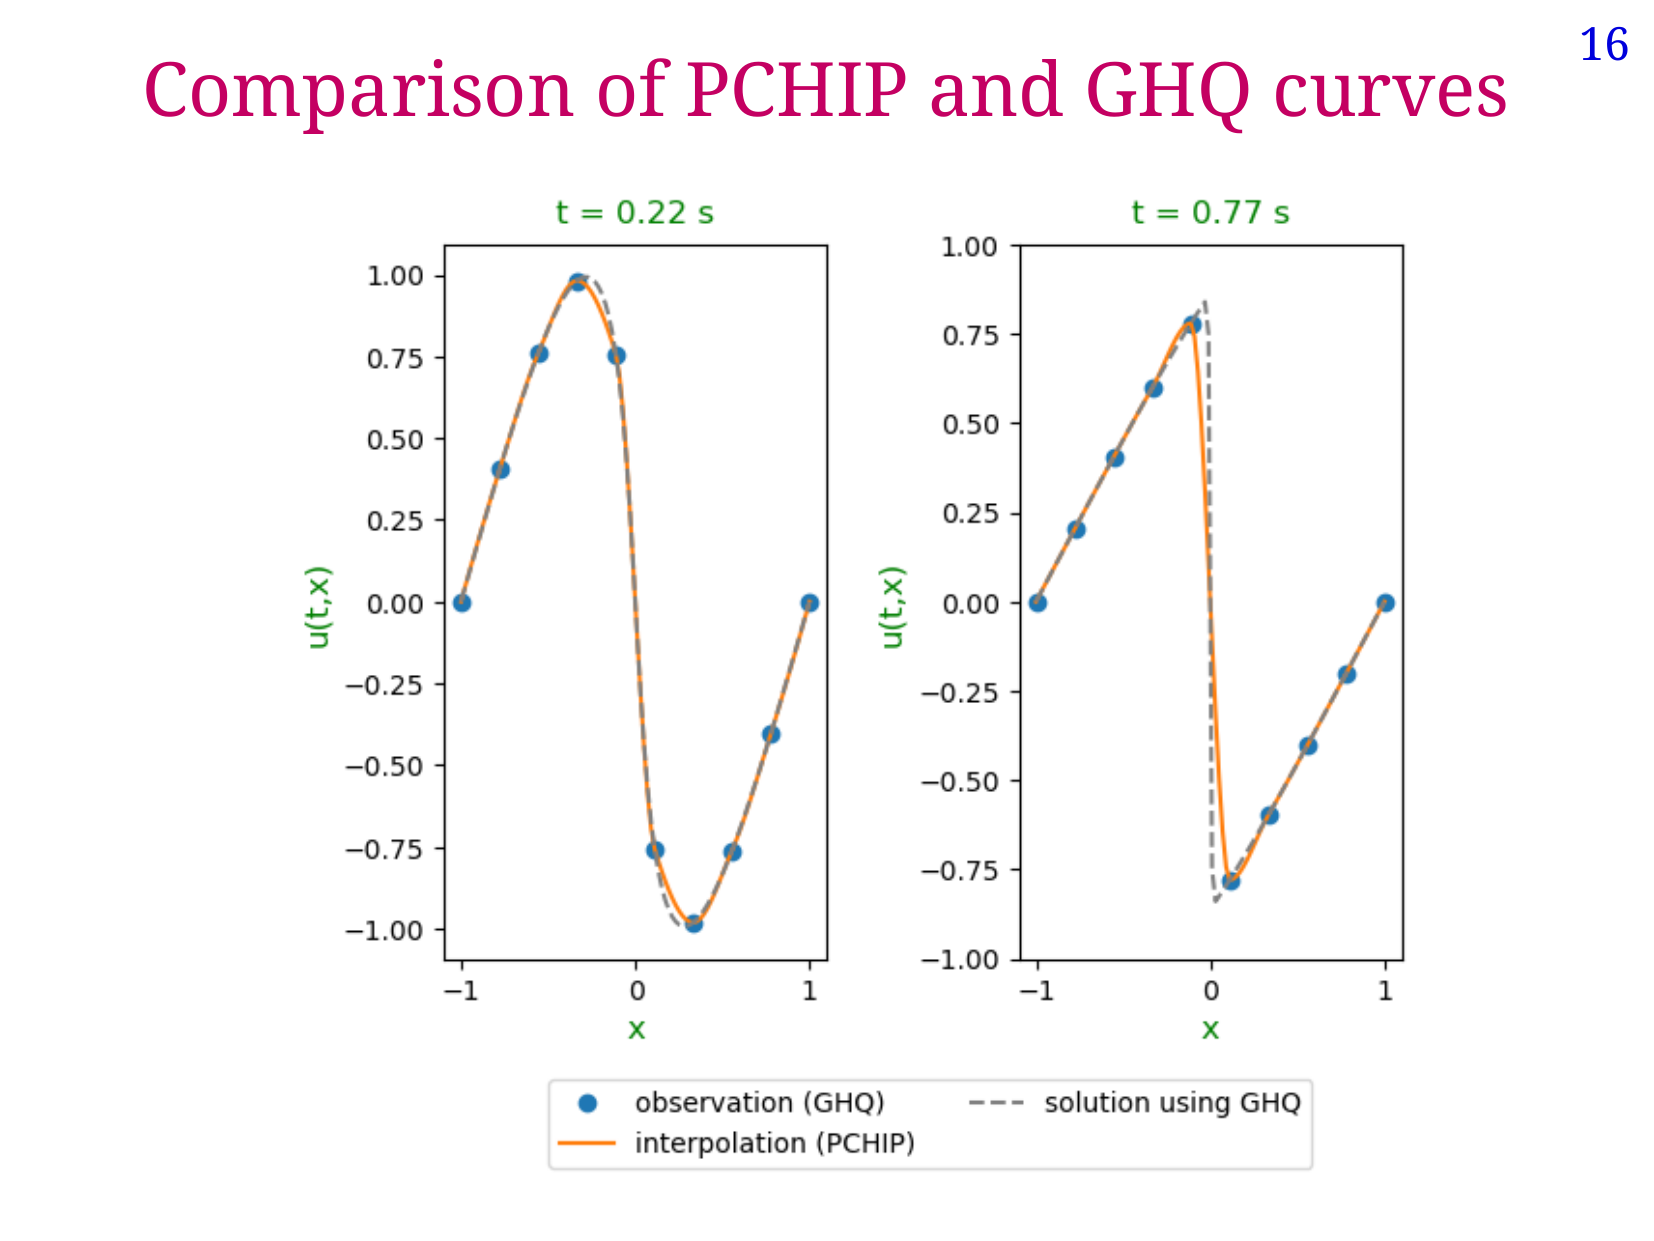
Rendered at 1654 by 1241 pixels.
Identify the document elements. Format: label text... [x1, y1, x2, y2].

title Comparison of PCHIP and GHQ curves [59, 29, 1595, 148]
picture [280, 191, 1420, 1186]
